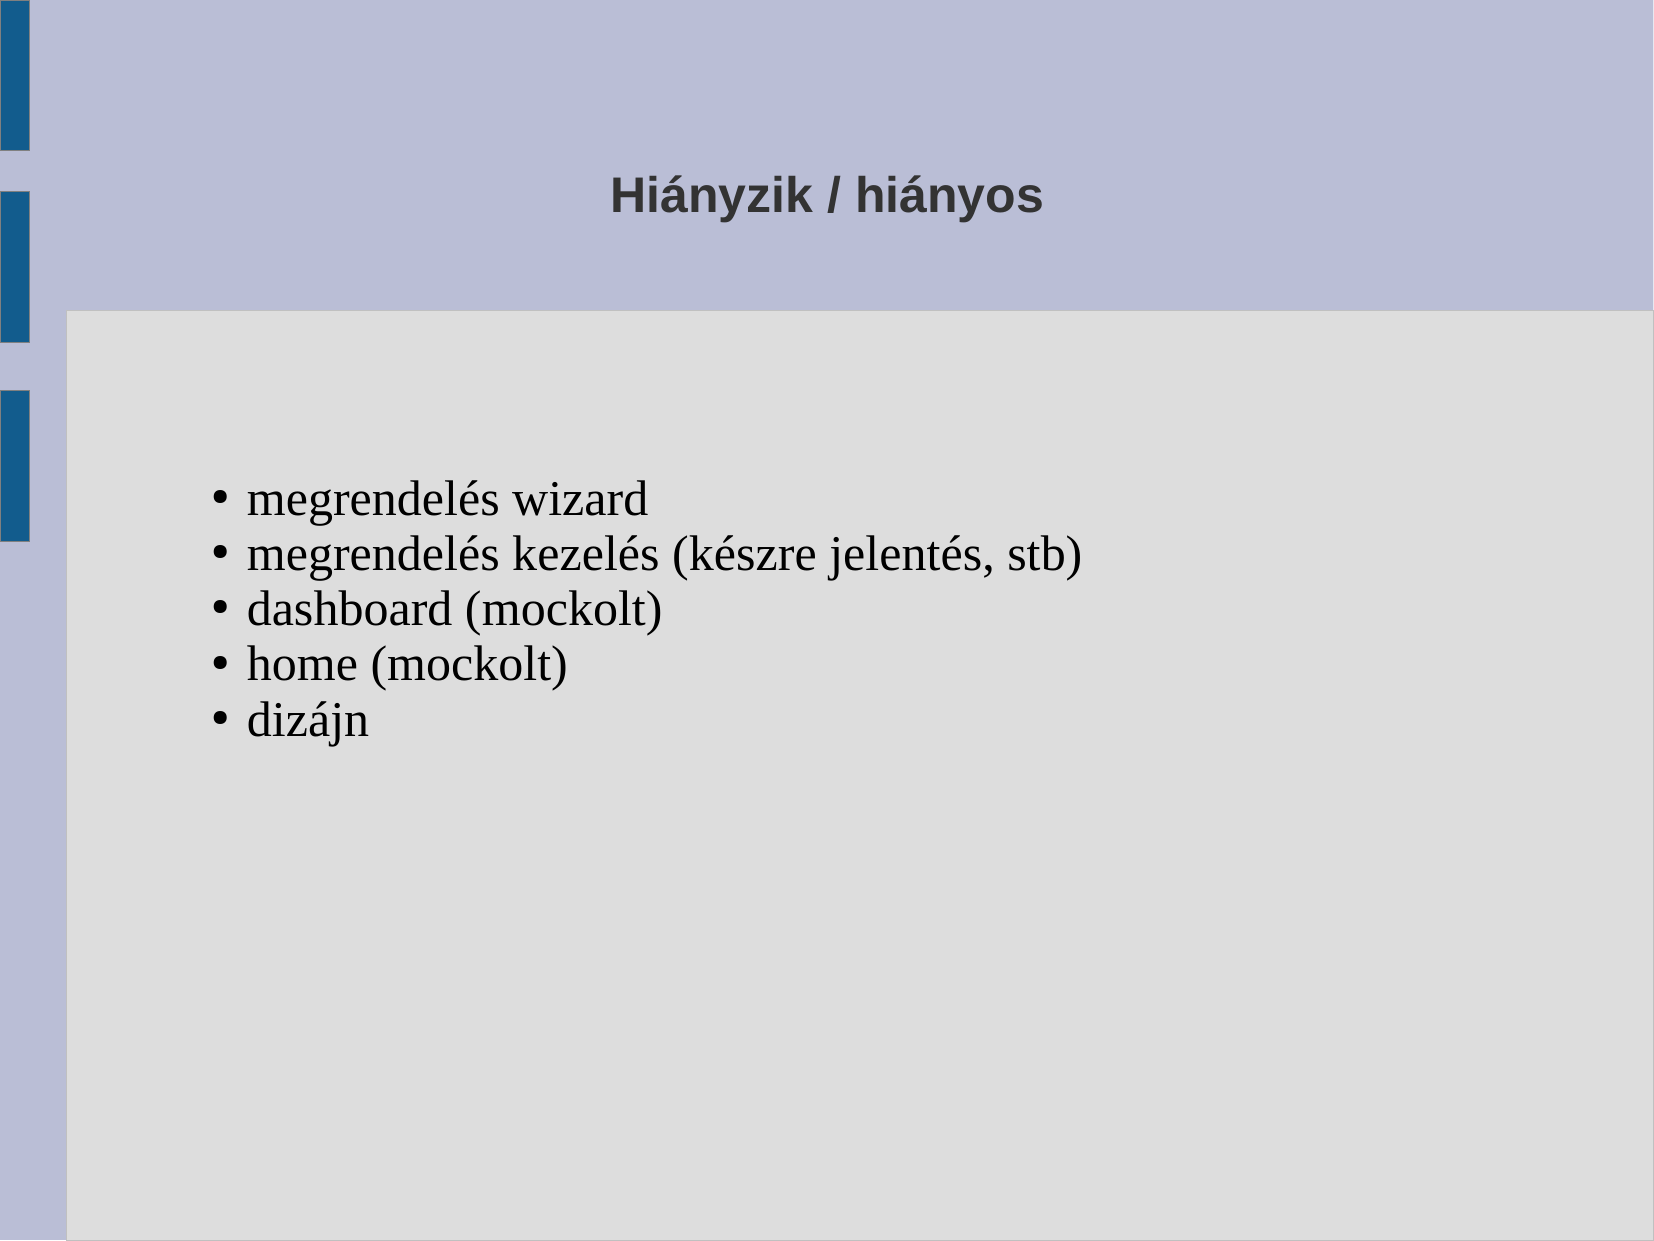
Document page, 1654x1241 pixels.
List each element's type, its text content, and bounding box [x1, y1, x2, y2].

subtitle megrendelés wizard megrendelés kezelés (készre jelentés, stb) dashboard (mockolt) home (mockolt) dizájn [121, 91, 1534, 1127]
